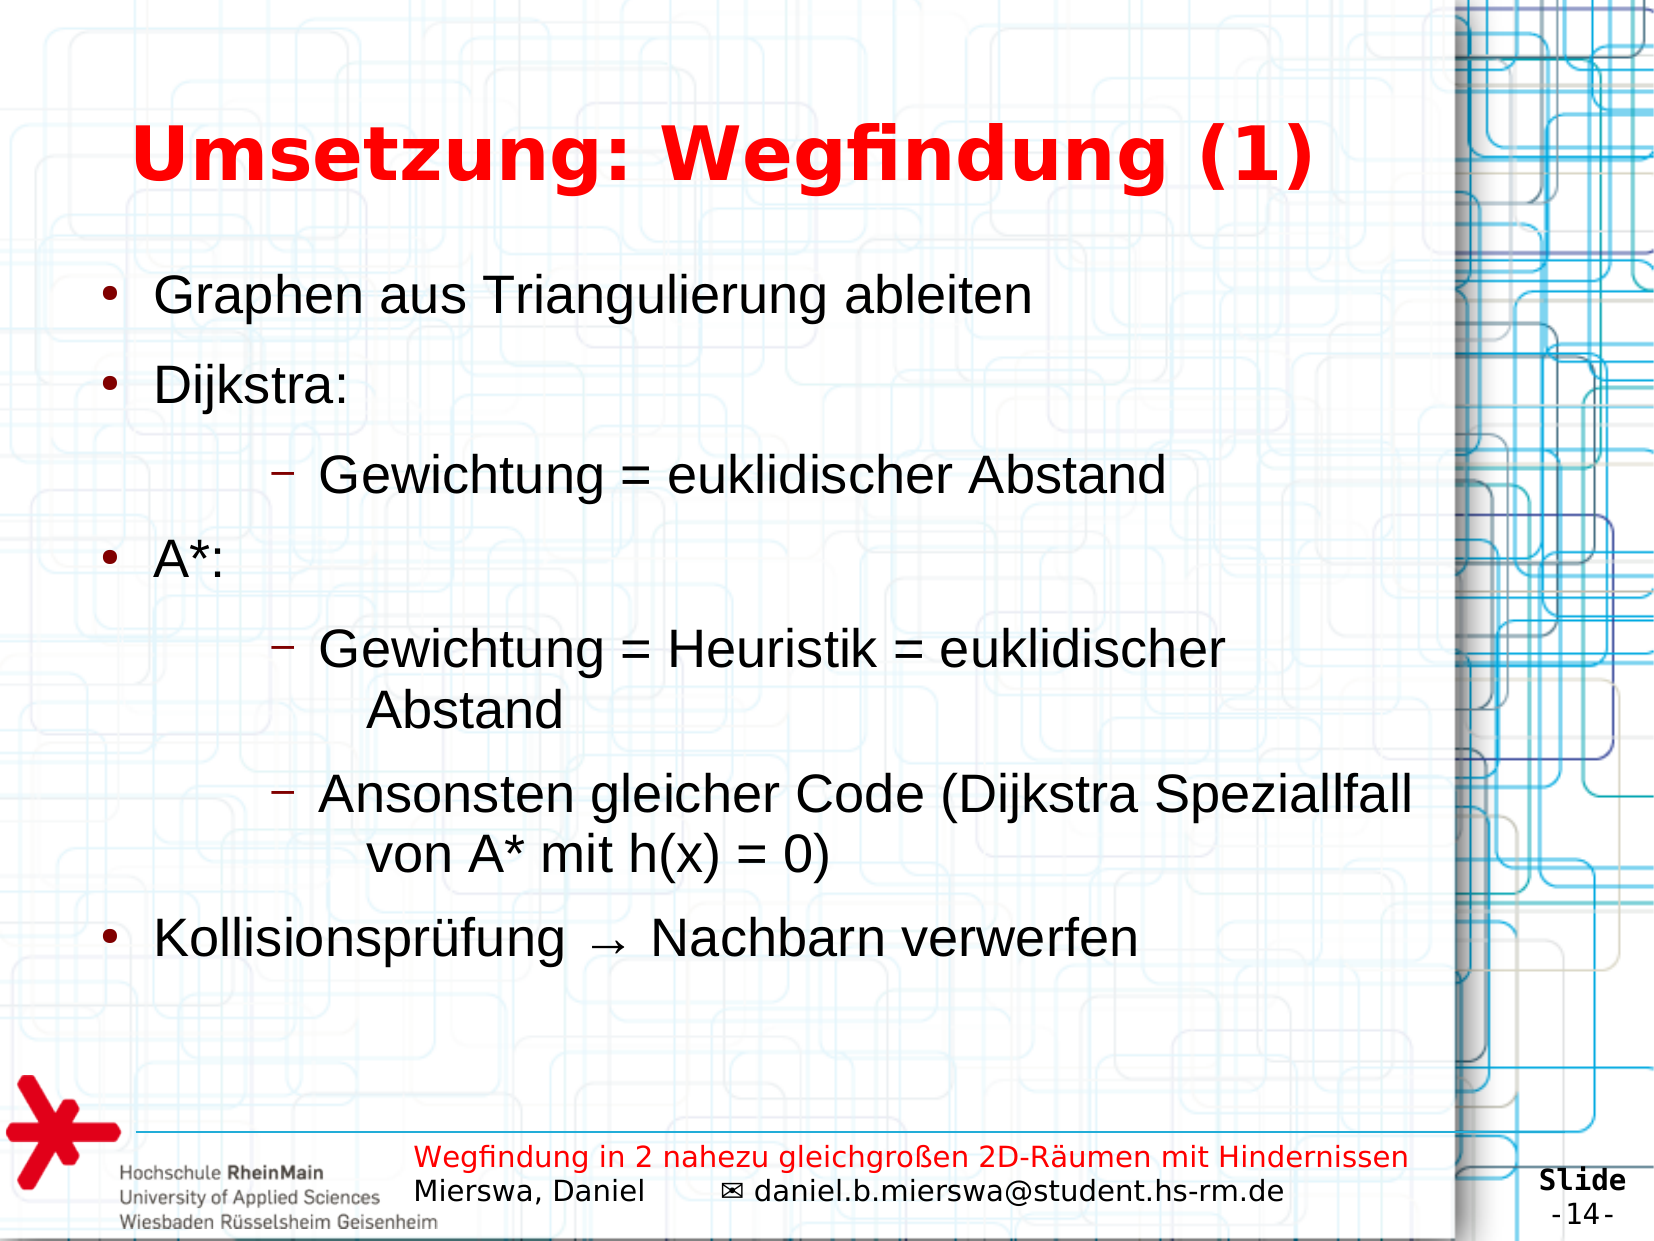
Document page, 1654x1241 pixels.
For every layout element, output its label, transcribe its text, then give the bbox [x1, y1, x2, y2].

picture [0, 0, 1654, 1241]
title Umsetzung: Wegfindung (1) [29, 70, 1418, 239]
list Graphen aus Triangulierung ableiten Dijkstra: Gewichtung = euklidischer Abstand A*: Gewichtung = Heuristik = euklidischer Abstand Ansonsten gleicher Code (Dijkstra Speziallfall von A* mit h(x) = 0) Kollisionsprüfung → Nachbarn verwerfen [82, 264, 1418, 1078]
